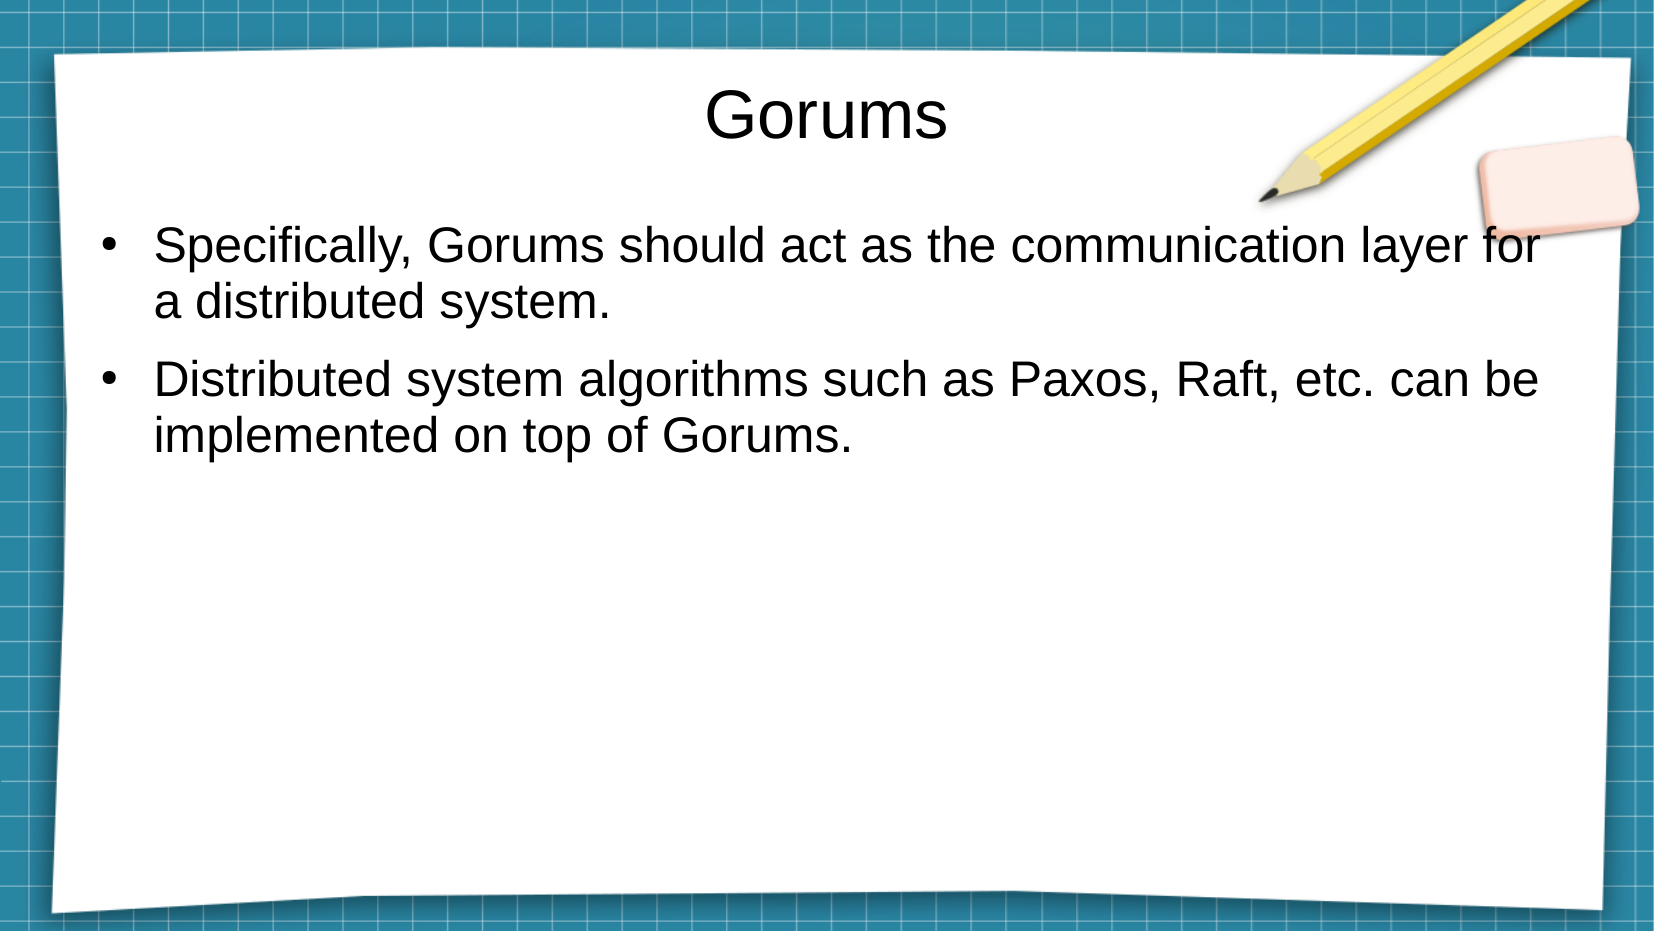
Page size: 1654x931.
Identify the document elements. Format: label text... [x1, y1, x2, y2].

title Gorums [82, 37, 1571, 193]
list Specifically, Gorums should act as the communication layer for a distributed system. Distributed system algorithms such as Paxos, Raft, etc. can be implemented on top of Gorums. [82, 217, 1571, 758]
picture [0, 0, 1654, 931]
